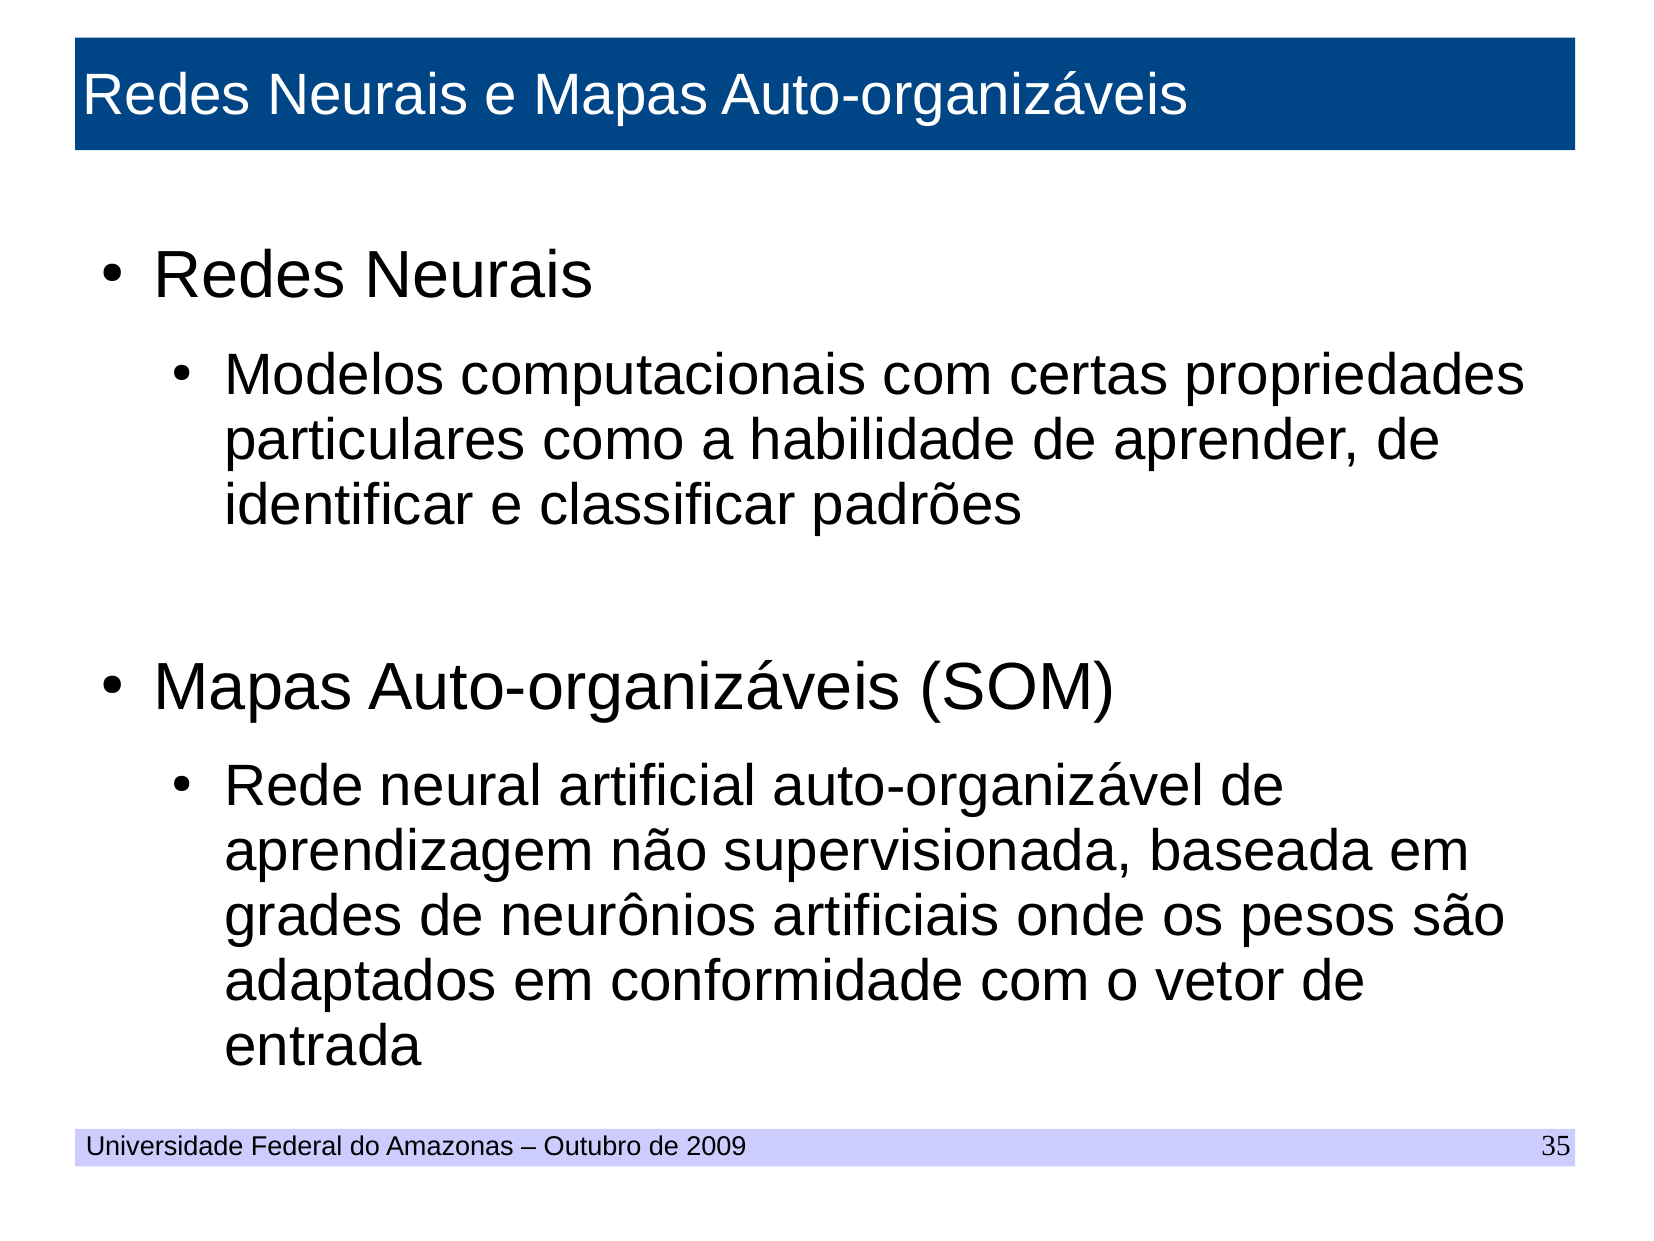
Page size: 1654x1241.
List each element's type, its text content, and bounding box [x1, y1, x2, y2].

list Redes Neurais Modelos computacionais com certas propriedades particulares como a habilidade de aprender, de identificar e classificar padrões Mapas Auto-organizáveis (SOM) Rede neural artificial auto-organizável de aprendizagem não supervisionada, baseada em grades de neurônios artificiais onde os pesos são adaptados em conformidade com o vetor de entrada [82, 237, 1571, 1078]
title Redes Neurais e Mapas Auto-organizáveis [82, 43, 1571, 145]
